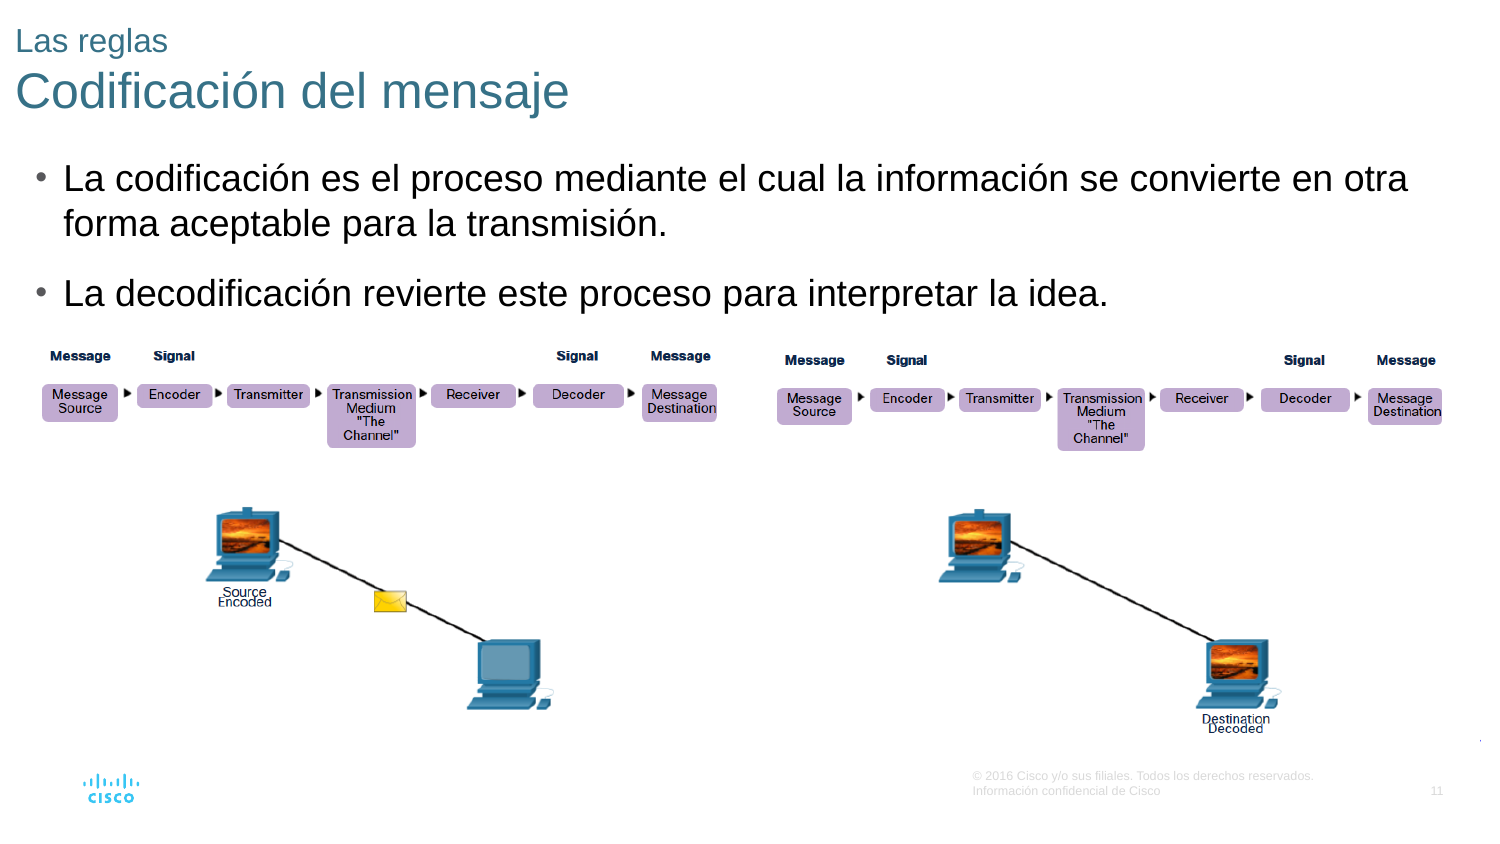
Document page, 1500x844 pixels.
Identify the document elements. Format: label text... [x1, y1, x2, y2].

picture [767, 342, 1481, 747]
picture [33, 342, 733, 725]
title Las reglas Codificación del mensaje [0, 6, 1500, 131]
list La codificación es el proceso mediante el cual la información se convierte en otra forma aceptable para la transmisión. La decodificación revierte este proceso para interpretar la idea. [20, 146, 1473, 322]
